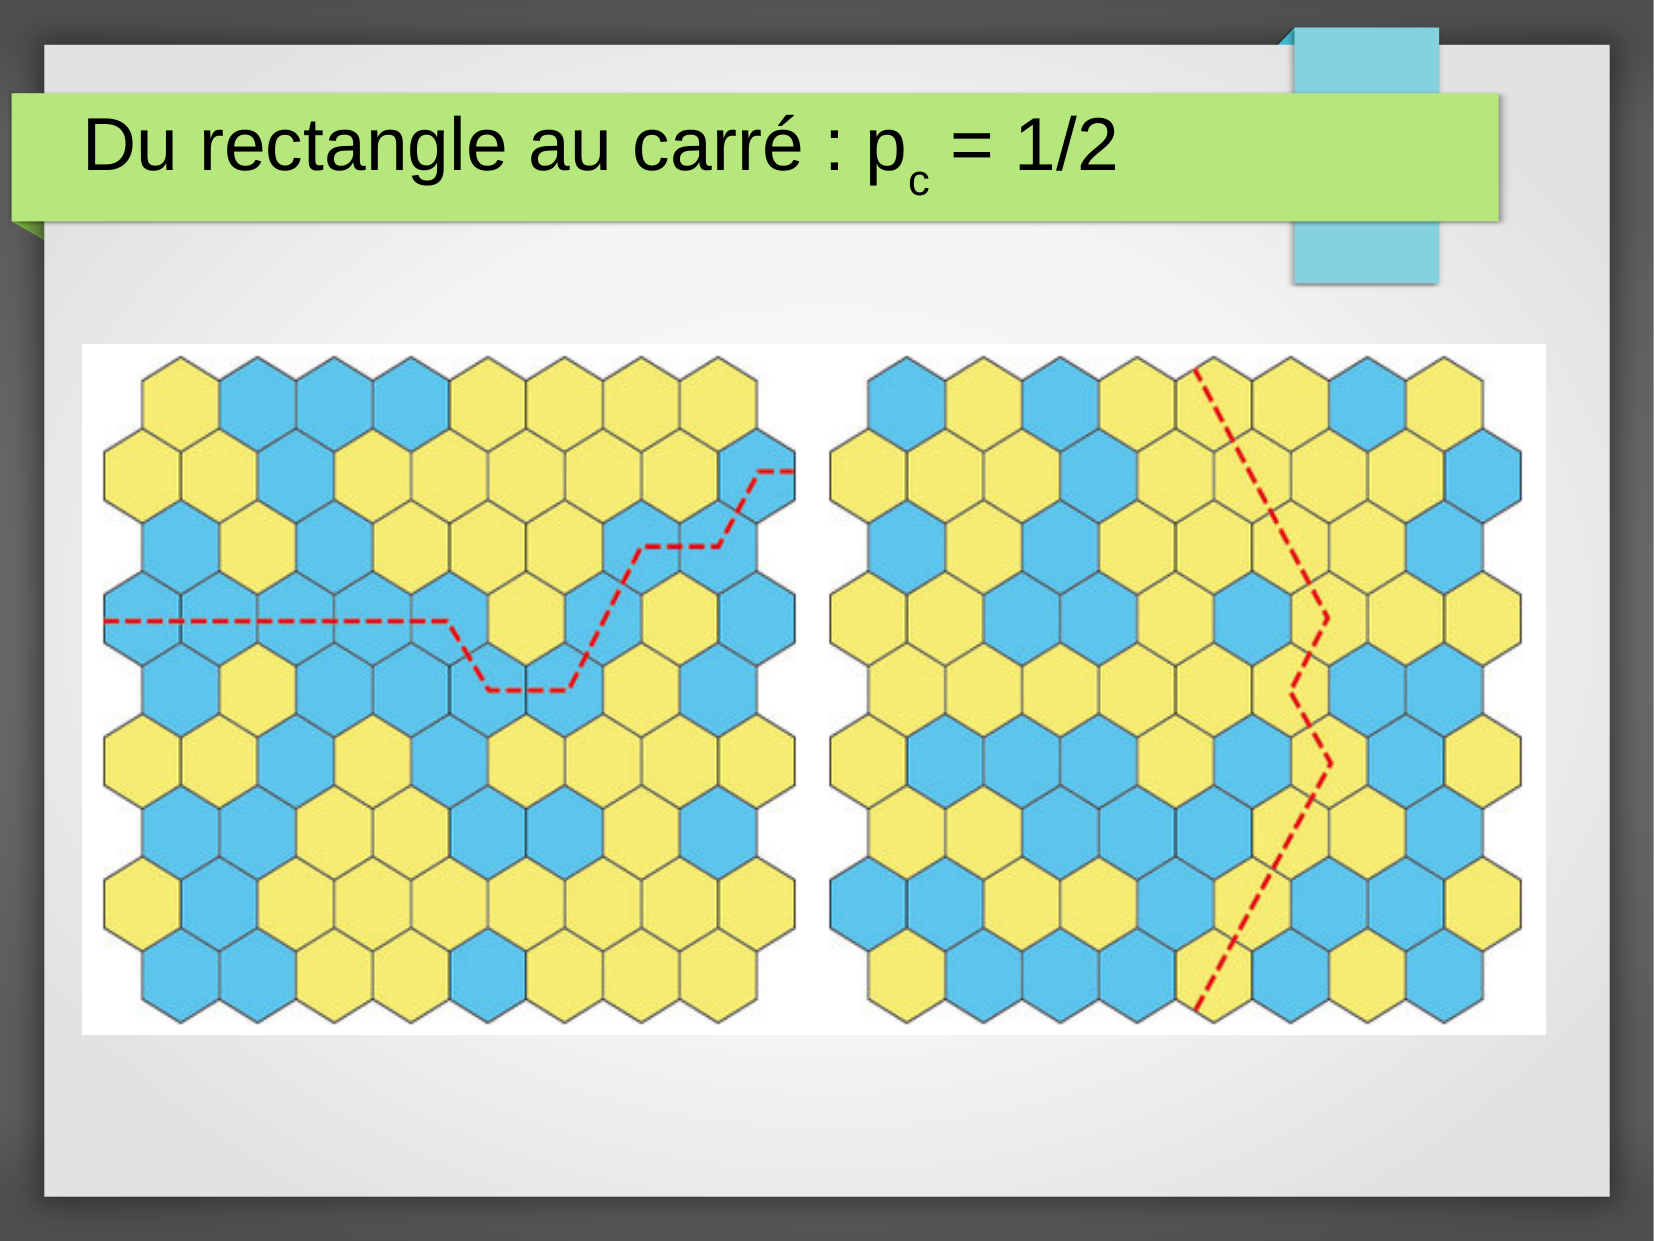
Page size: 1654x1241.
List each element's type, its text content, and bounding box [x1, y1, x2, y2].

picture [0, 0, 1654, 1241]
title Du rectangle au carré : pc = 1/2 [82, 94, 1264, 213]
